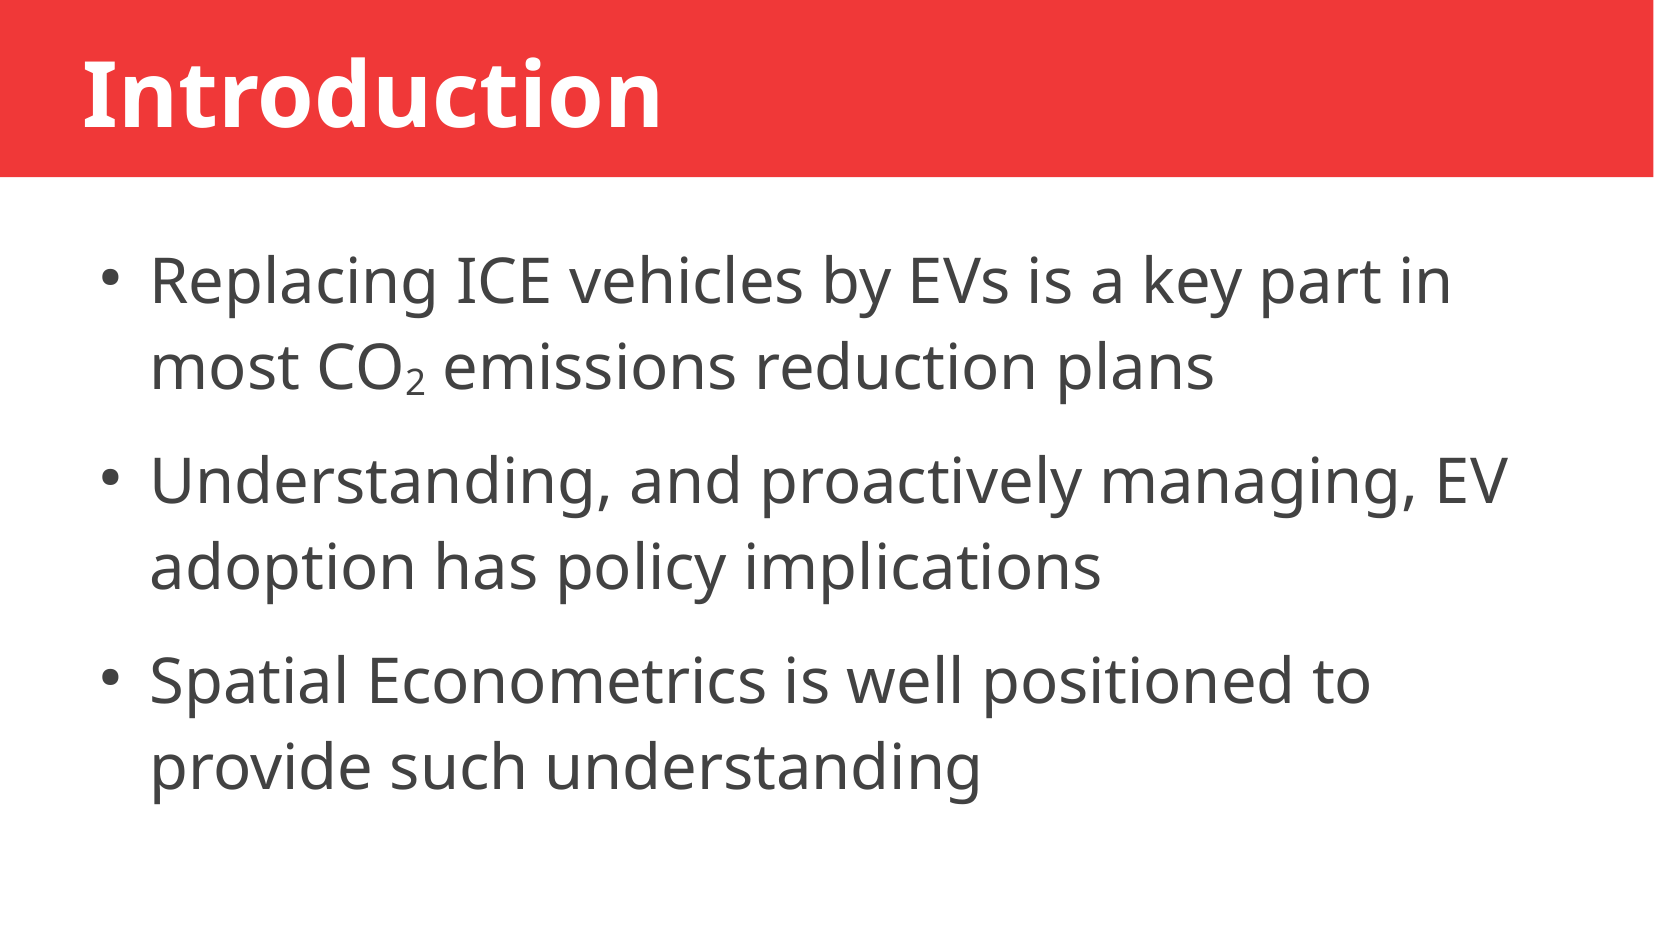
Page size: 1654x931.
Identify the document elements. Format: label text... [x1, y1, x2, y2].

list Replacing ICE vehicles by EVs is a key part in most CO2 emissions reduction plans Understanding, and proactively managing, EV adoption has policy implications Spatial Econometrics is well positioned to provide such understanding [82, 236, 1563, 810]
title Introduction [82, 14, 1571, 171]
